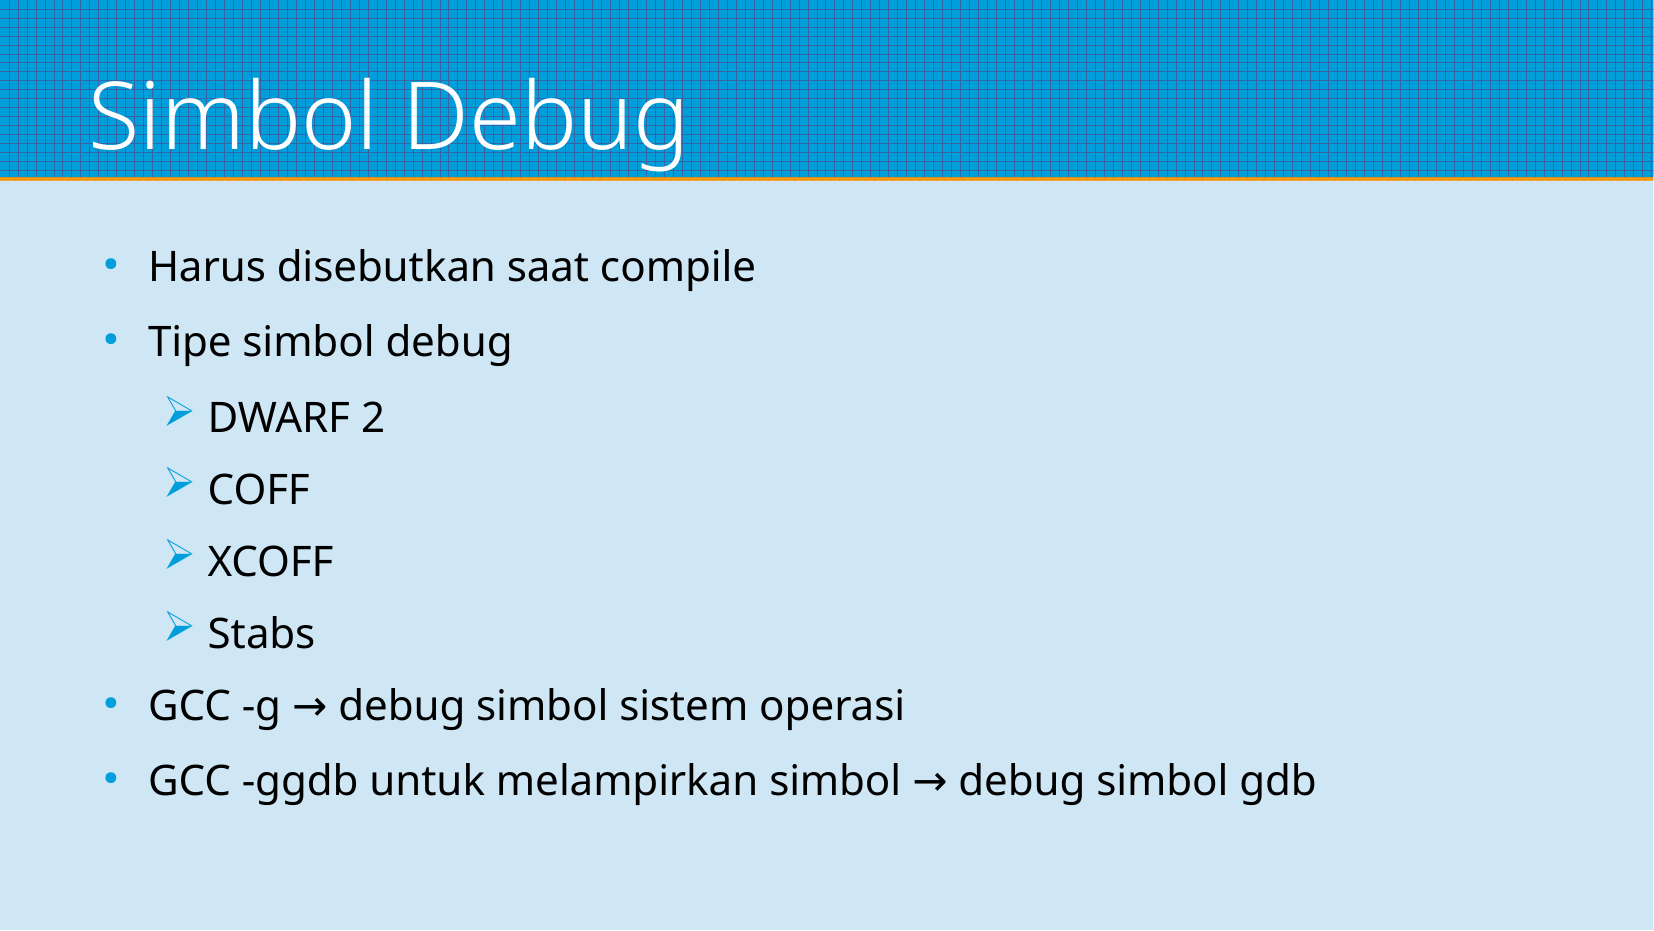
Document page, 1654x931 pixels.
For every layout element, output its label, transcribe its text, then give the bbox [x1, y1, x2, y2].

list Harus disebutkan saat compile Tipe simbol debug DWARF 2 COFF XCOFF Stabs GCC -g → debug simbol sistem operasi GCC -ggdb untuk melampirkan simbol → debug simbol gdb [88, 236, 1565, 813]
title Simbol Debug [88, 14, 1565, 178]
